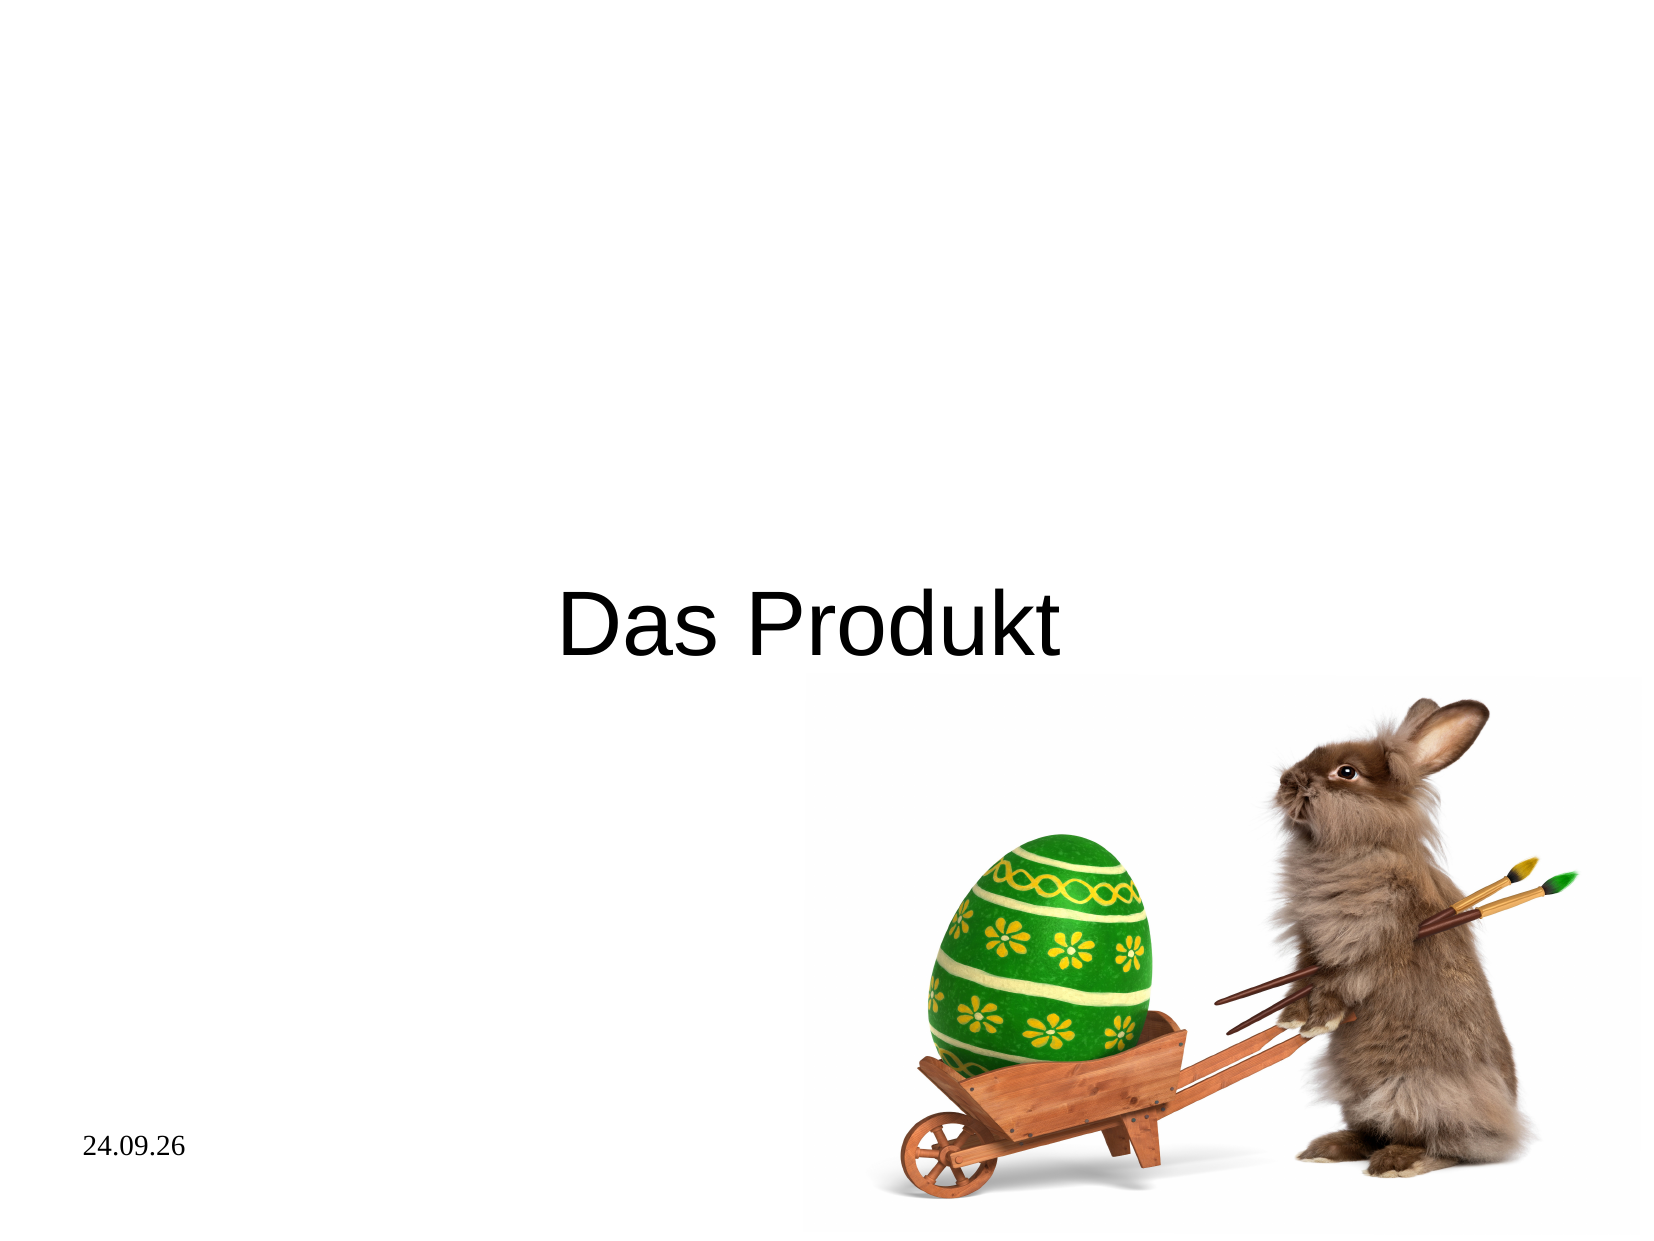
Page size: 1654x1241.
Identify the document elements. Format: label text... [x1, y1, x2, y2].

picture [805, 678, 1641, 1235]
title Das Produkt [82, 90, 1536, 1158]
